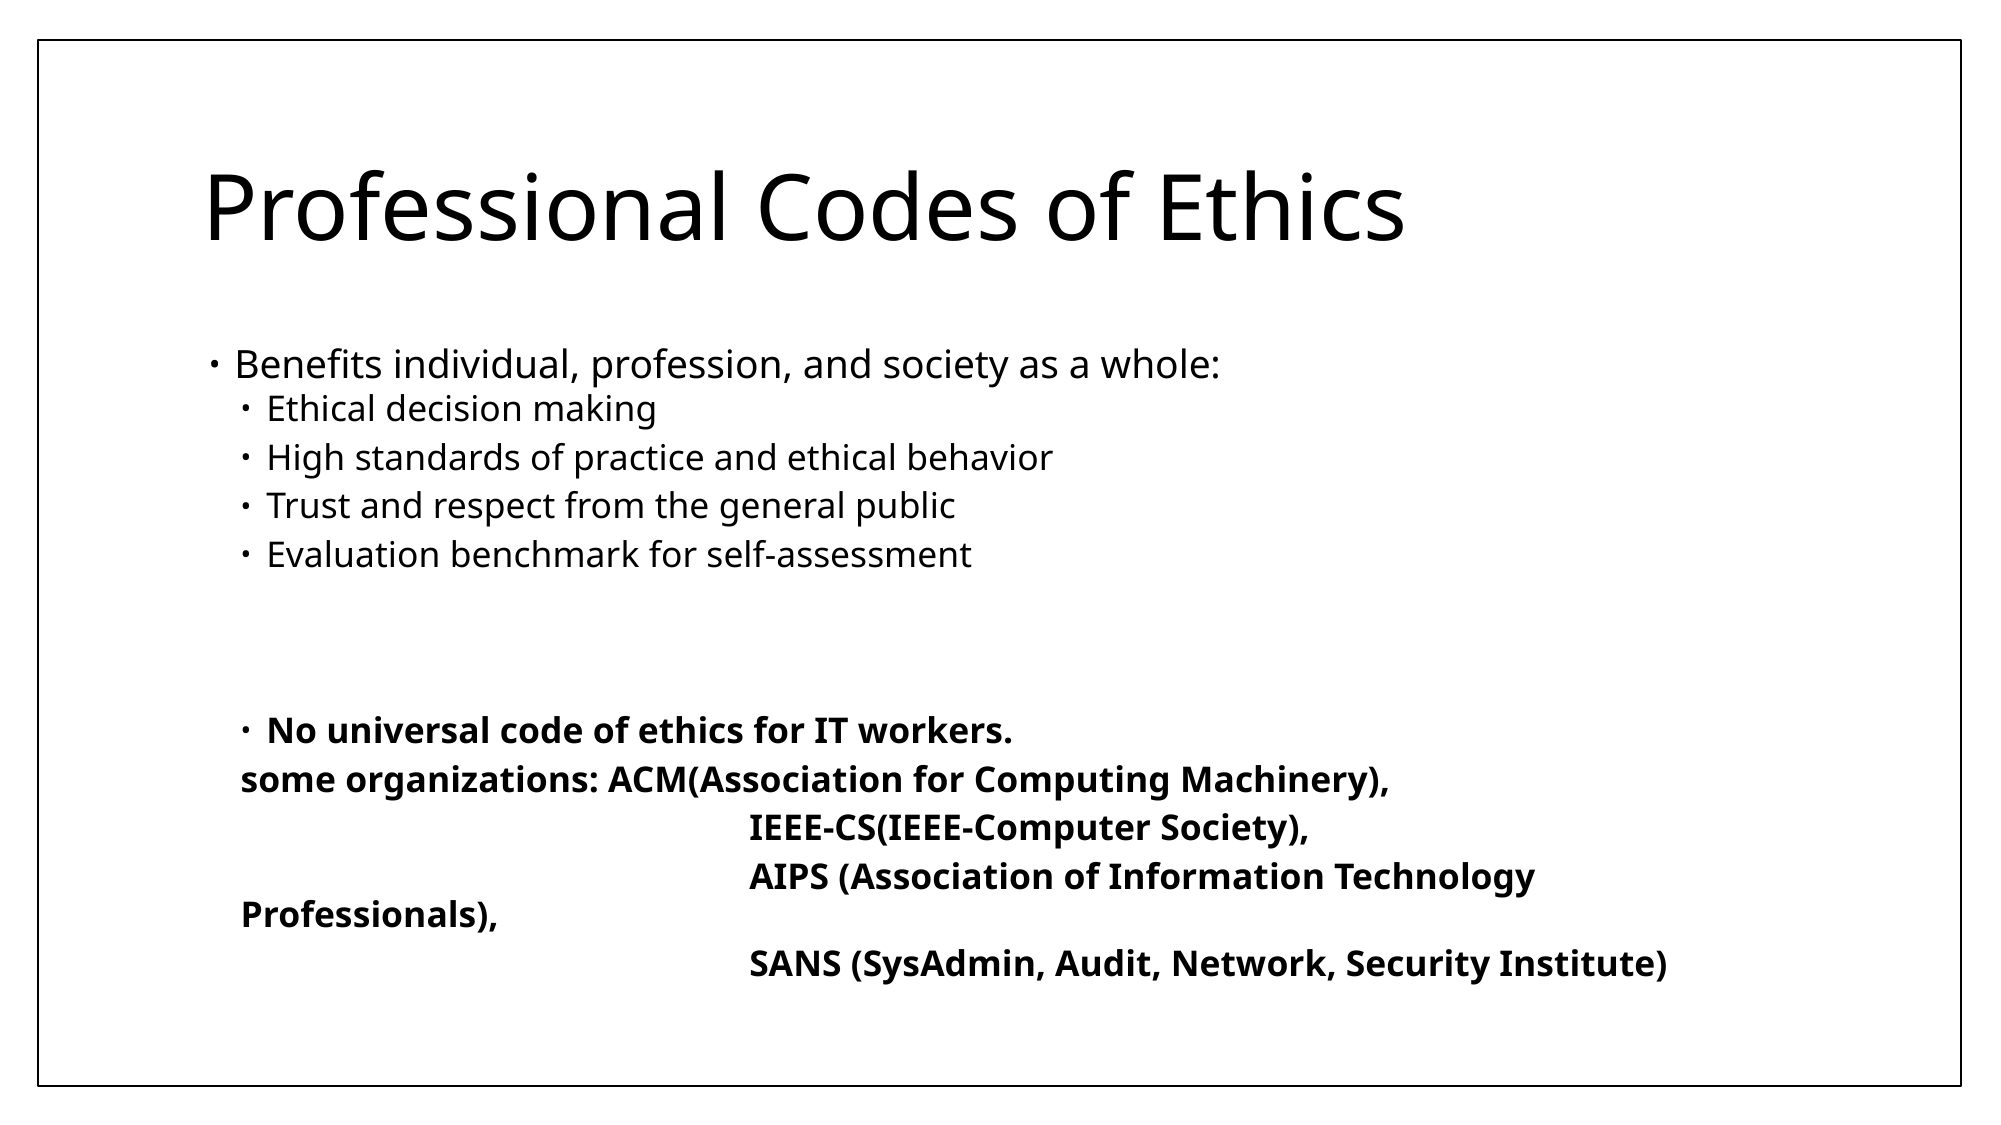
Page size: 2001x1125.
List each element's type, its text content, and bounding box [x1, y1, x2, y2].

title Professional Codes of Ethics [187, 99, 1808, 323]
list Benefits individual, profession, and society as a whole: Ethical decision making High standards of practice and ethical behavior Trust and respect from the general public Evaluation benchmark for self-assessment No universal code of ethics for IT workers. some organizations: ACM(Association for Computing Machinery), IEEE-CS(IEEE-Computer Society), AIPS (Association of Information Technology Professionals), SANS (SysAdmin, Audit, Network, Security Institute) [187, 337, 1808, 1000]
